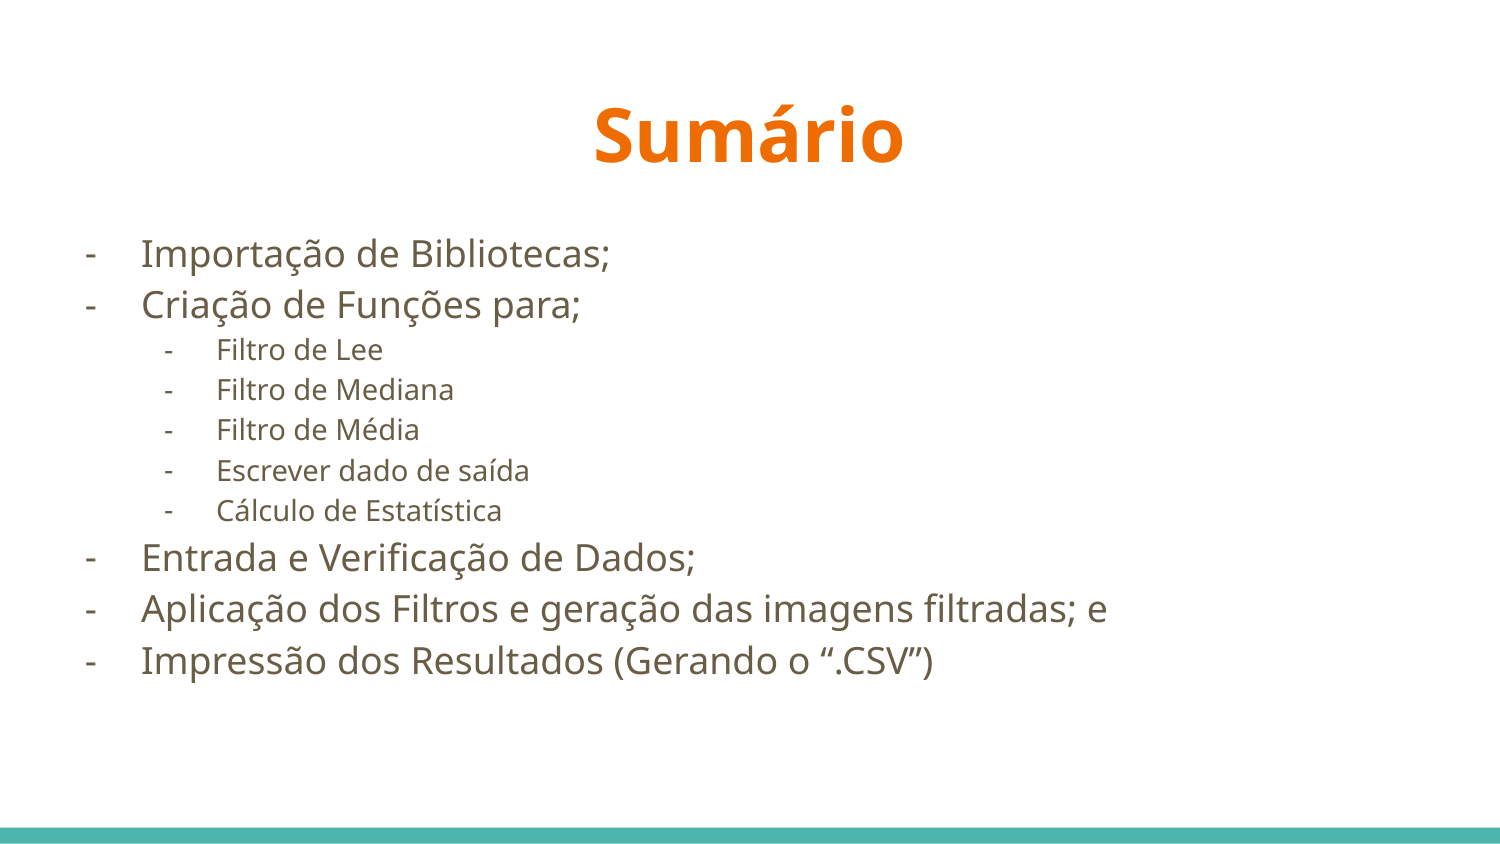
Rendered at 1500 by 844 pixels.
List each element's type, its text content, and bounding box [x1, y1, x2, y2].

title Sumário [51, 72, 1449, 189]
list Importação de Bibliotecas; Criação de Funções para; Filtro de Lee Filtro de Mediana Filtro de Média Escrever dado de saída Cálculo de Estatística Entrada e Verificação de Dados; Aplicação dos Filtros e geração das imagens filtradas; e Impressão dos Resultados (Gerando o “.CSV”) [51, 207, 1449, 750]
